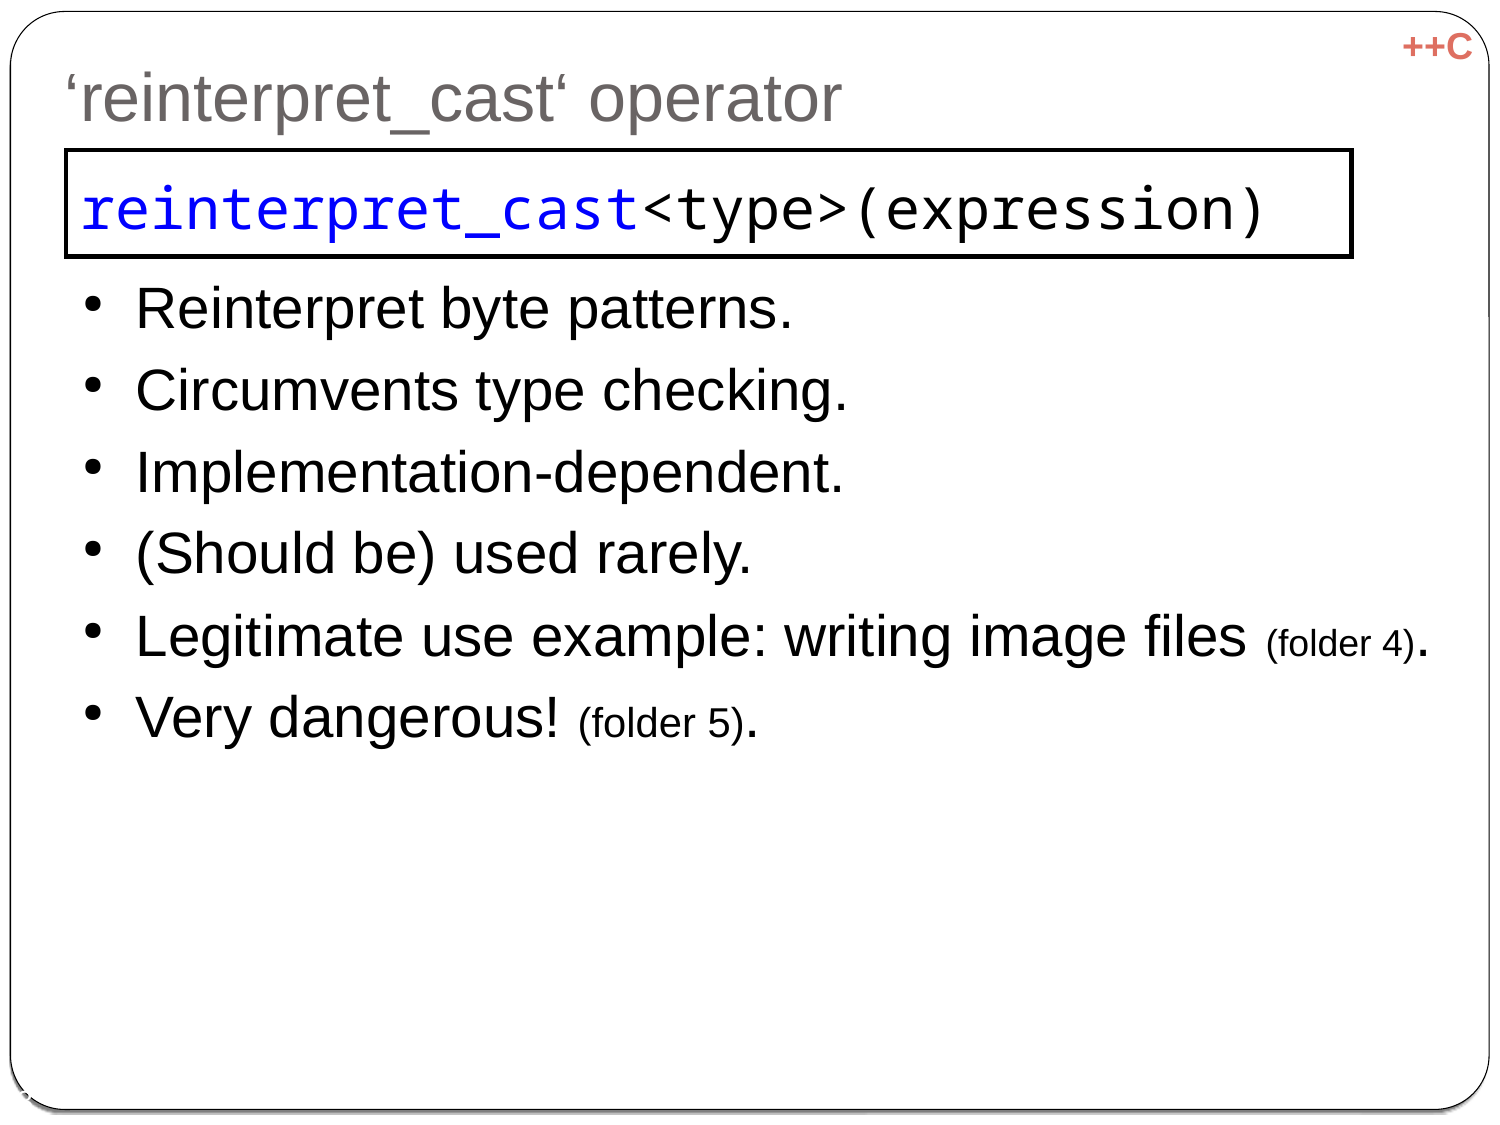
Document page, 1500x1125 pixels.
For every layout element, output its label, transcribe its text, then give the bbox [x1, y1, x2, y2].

slide_number <number> [0, 1074, 50, 1125]
text_box reinterpret_cast<type>(expression) [65, 149, 1352, 257]
title ‘reinterpret_cast‘ operator [50, 45, 1450, 150]
list Reinterpret byte patterns. Circumvents type checking. Implementation-dependent. (Should be) used rarely. Legitimate use example: writing image files (folder 4). Very dangerous! (folder 5). [50, 262, 1450, 1088]
